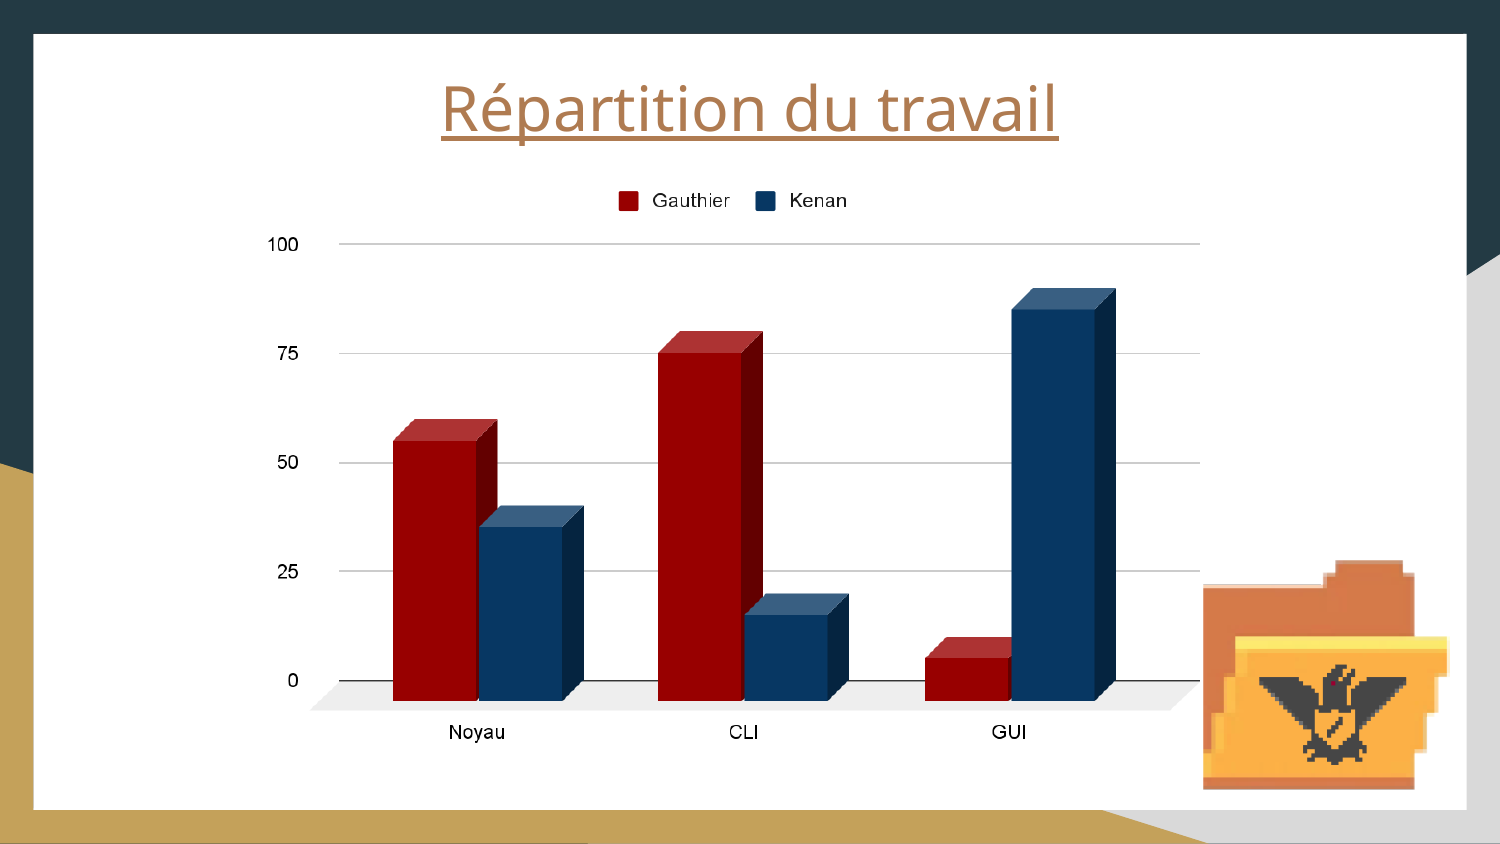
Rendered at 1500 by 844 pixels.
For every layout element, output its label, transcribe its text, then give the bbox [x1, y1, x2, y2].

title Répartition du travail [134, 49, 1366, 207]
picture [235, 158, 1450, 790]
